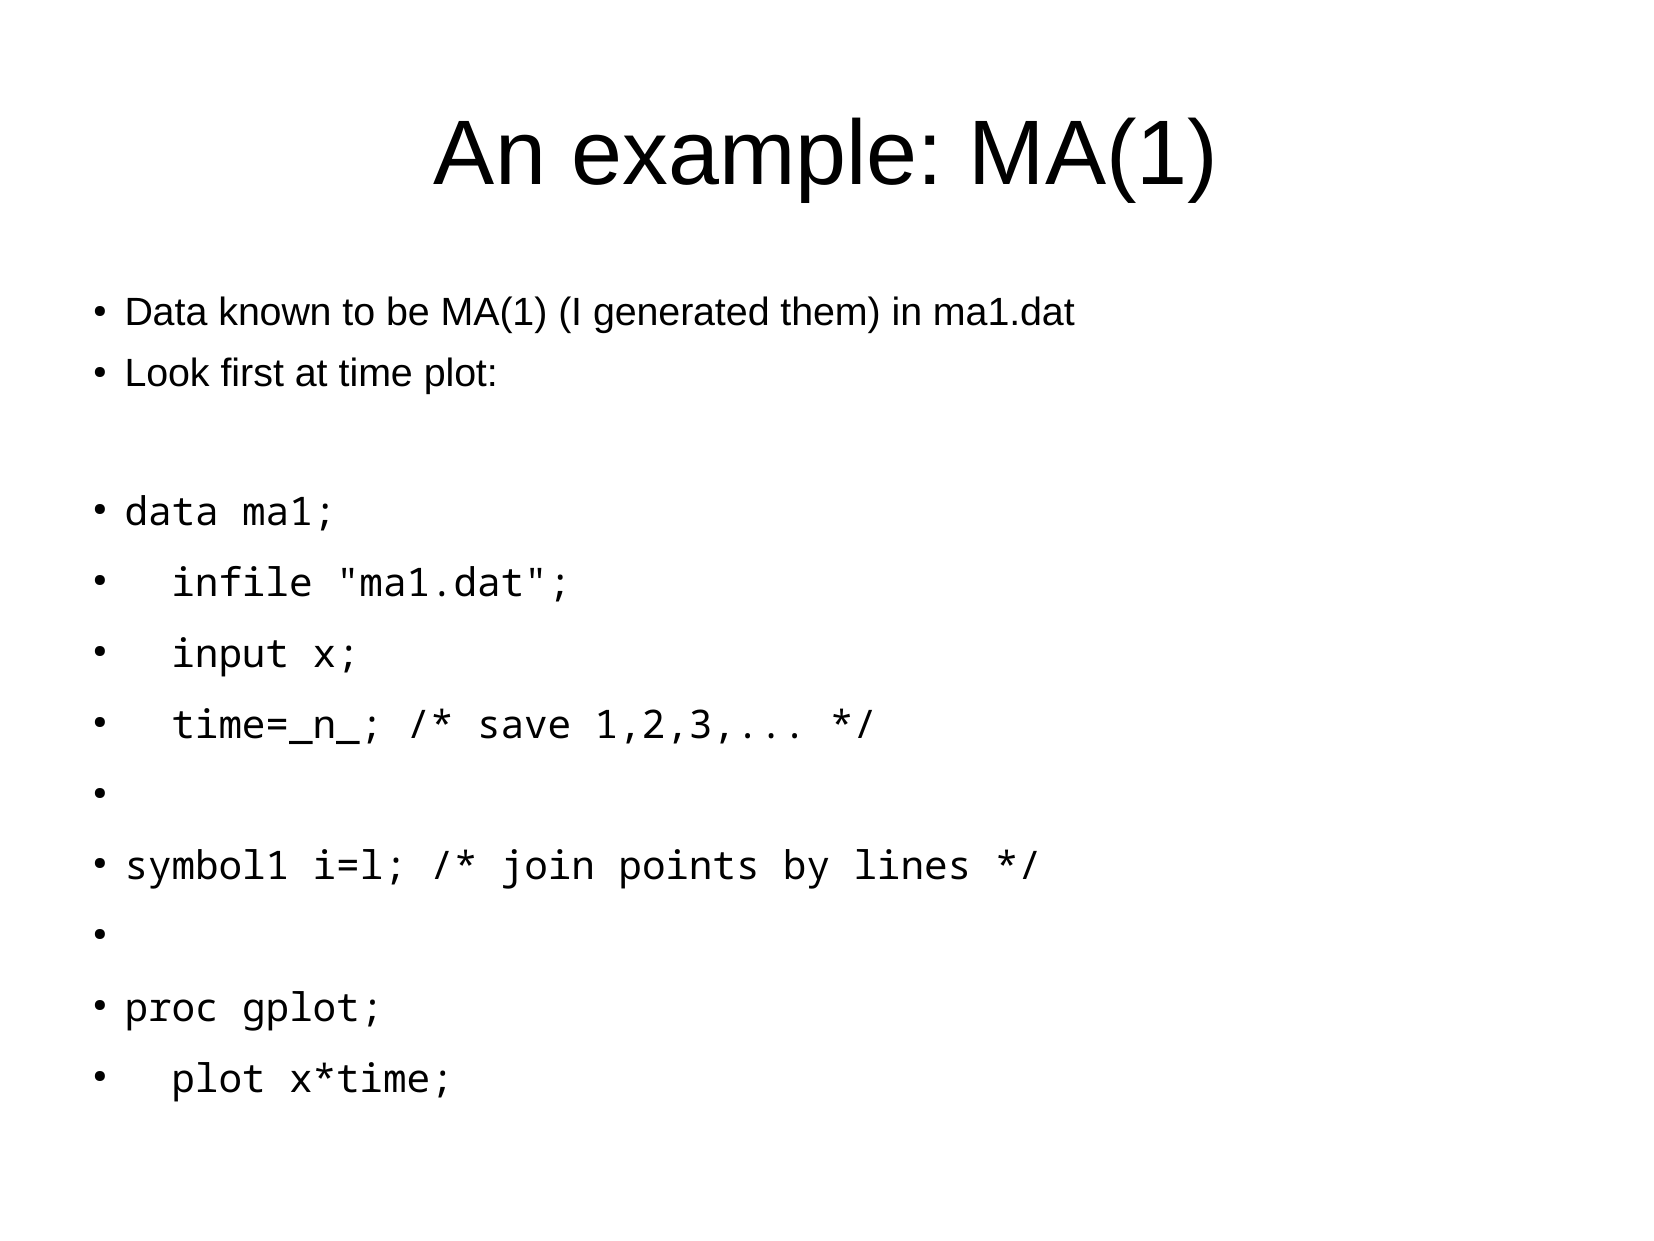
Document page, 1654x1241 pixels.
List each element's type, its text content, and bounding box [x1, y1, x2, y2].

title An example: MA(1) [82, 56, 1571, 250]
list Data known to be MA(1) (I generated them) in ma1.dat Look first at time plot: data ma1; infile "ma1.dat"; input x; time=_n_; /* save 1,2,3,... */ symbol1 i=l; /* join points by lines */ proc gplot; plot x*time; [82, 290, 1571, 1109]
